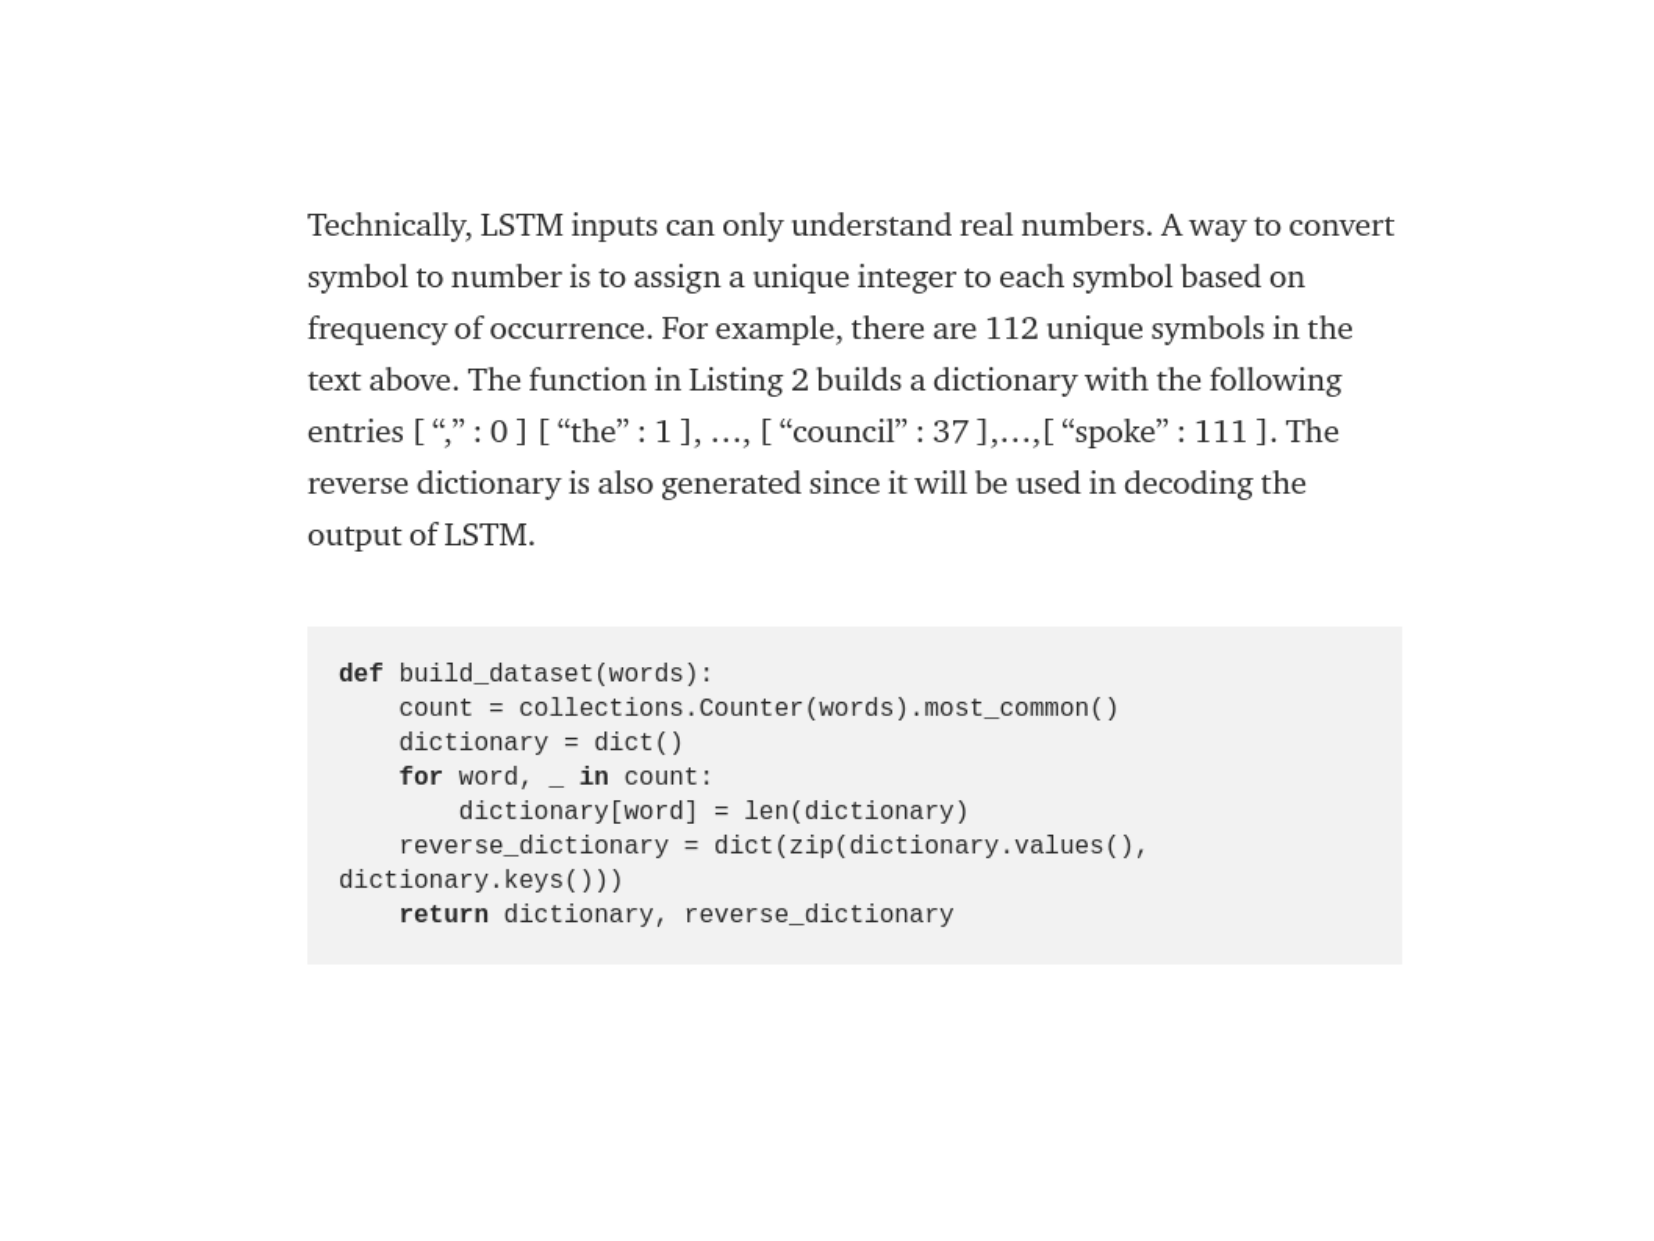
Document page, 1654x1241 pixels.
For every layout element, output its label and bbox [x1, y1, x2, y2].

picture [292, 200, 1418, 972]
